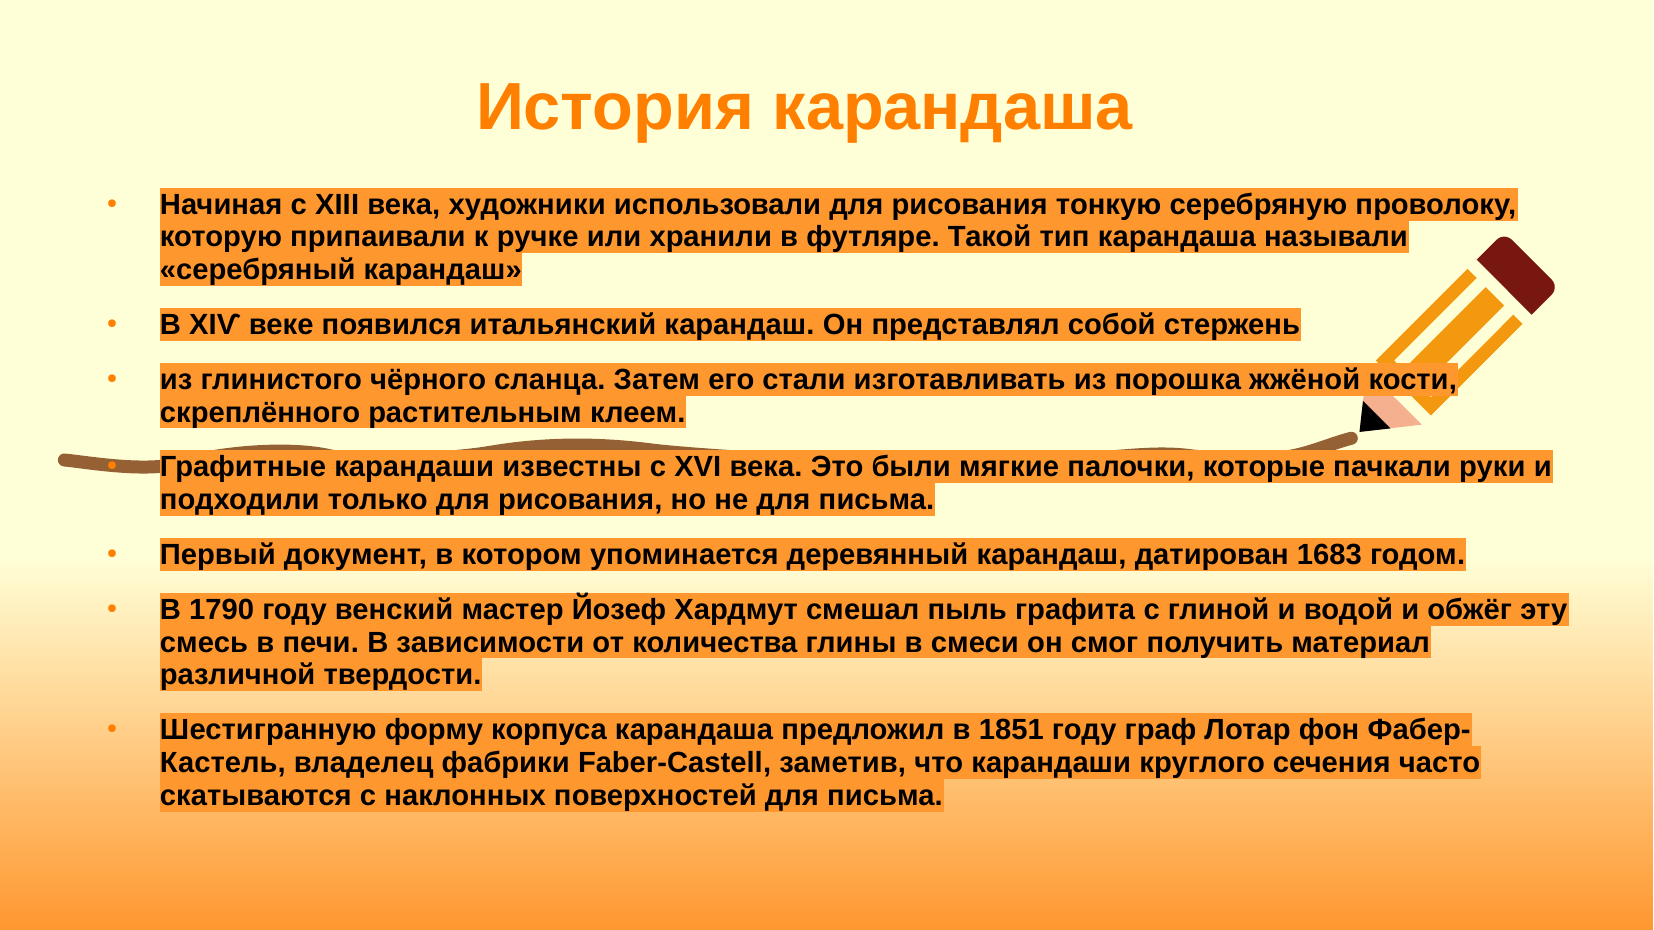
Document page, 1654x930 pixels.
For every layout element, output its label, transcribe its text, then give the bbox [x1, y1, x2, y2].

title История карандаша [184, 25, 1425, 187]
list Начиная с XIII века, художники использовали для рисования тонкую серебряную проволоку, которую припаивали к ручке или хранили в футляре. Такой тип карандаша называли «серебряный карандаш» В ХІѴ веке появился итальянский карандаш. Он представлял собой стержень из глинистого чёрного сланца. Затем его стали изготавливать из порошка жжёной кости, скреплённого растительным клеем. Графитные карандаши известны с XVI века. Это были мягкие палочки, которые пачкали руки и подходили только для рисования, но не для письма. Первый документ, в котором упоминается деревянный карандаш, датирован 1683 годом. В 1790 году венский мастер Йозеф Хардмут смешал пыль графита с глиной и водой и обжёг эту смесь в печи. В зависимости от количества глины в смеси он смог получить материал различной твердости. Шестигранную форму корпуса карандаша предложил в 1851 году граф Лотар фон Фабер-Кастель, владелец фабрики Faber-Castell, заметив, что карандаши круглого сечения часто скатываются с наклонных поверхностей для письма. [89, 187, 1576, 930]
